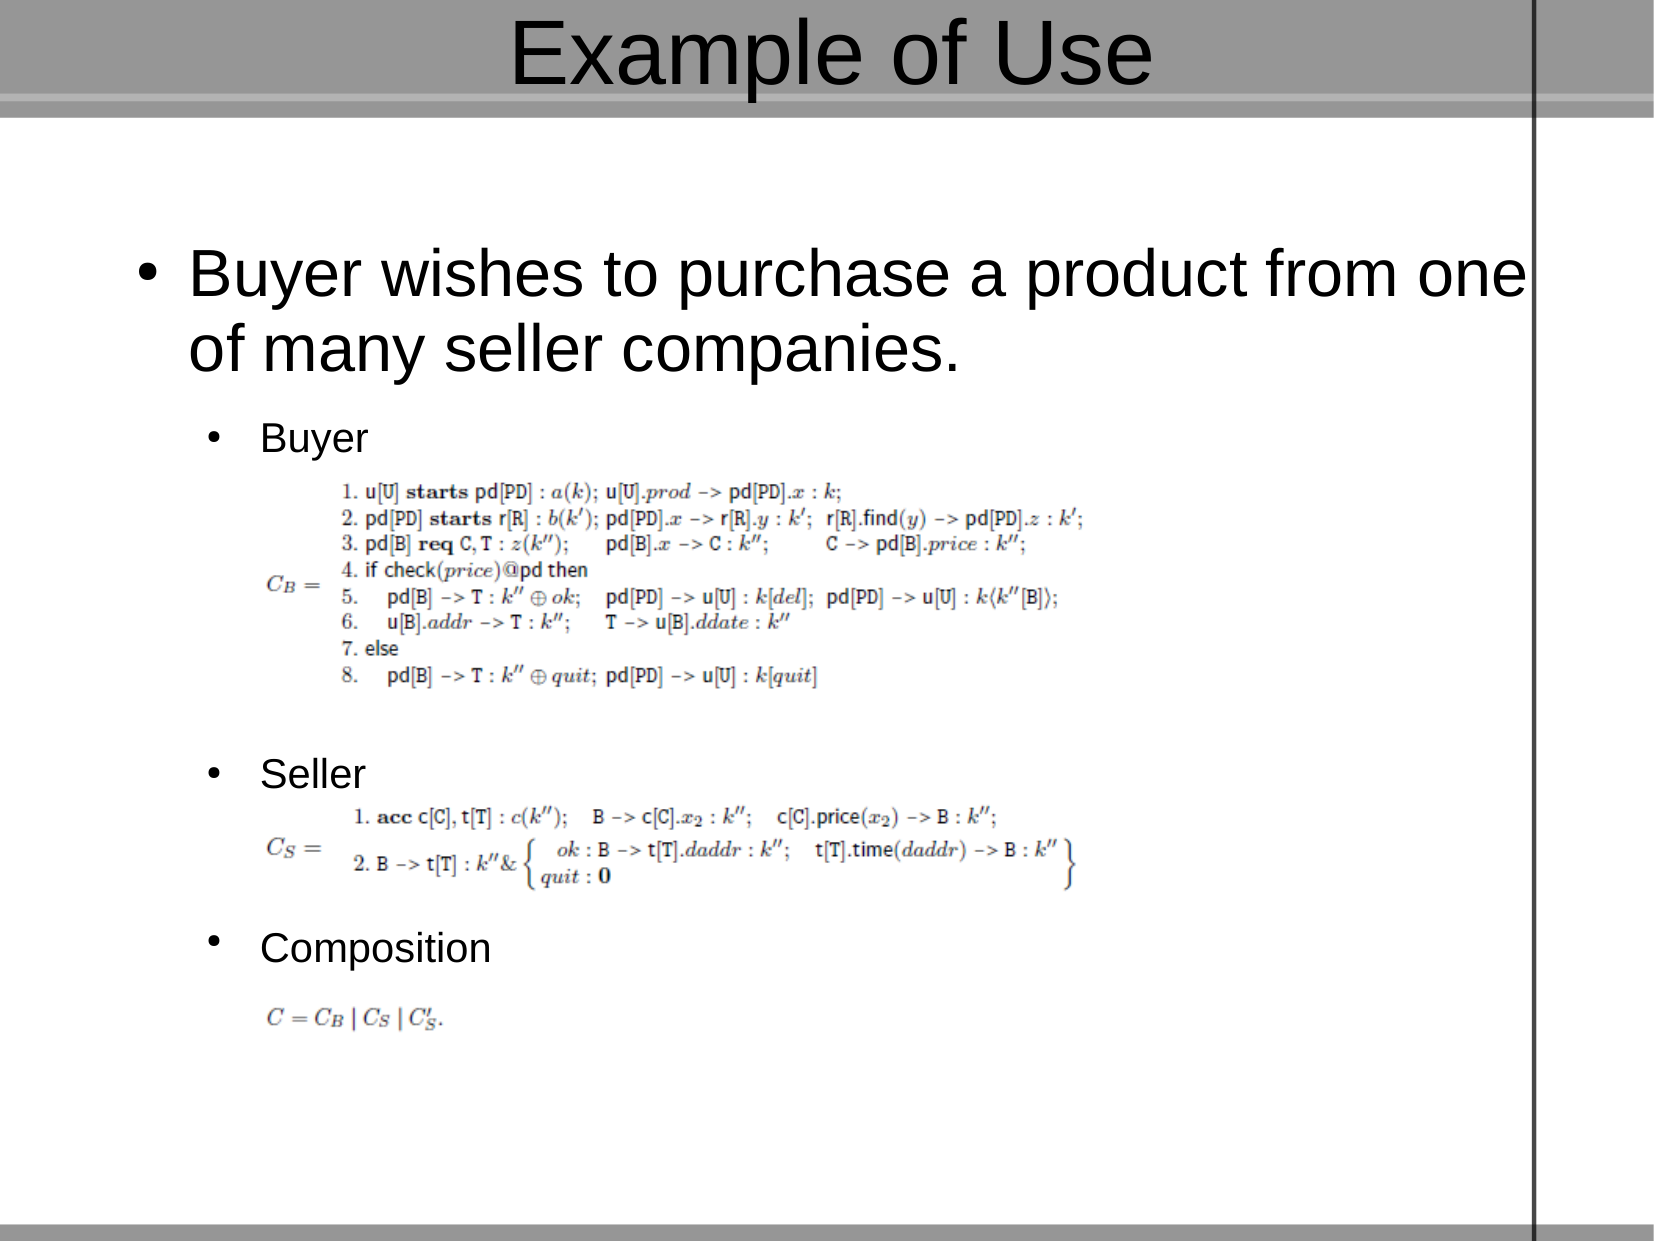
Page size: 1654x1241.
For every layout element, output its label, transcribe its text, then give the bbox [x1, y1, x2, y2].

picture [262, 472, 1093, 695]
list Buyer wishes to purchase a product from one of many seller companies. Buyer Seller Composition [118, 236, 1531, 1241]
title Example of Use [88, 1, 1577, 207]
picture [0, 0, 1654, 1241]
picture [265, 797, 1079, 896]
picture [265, 1005, 473, 1034]
